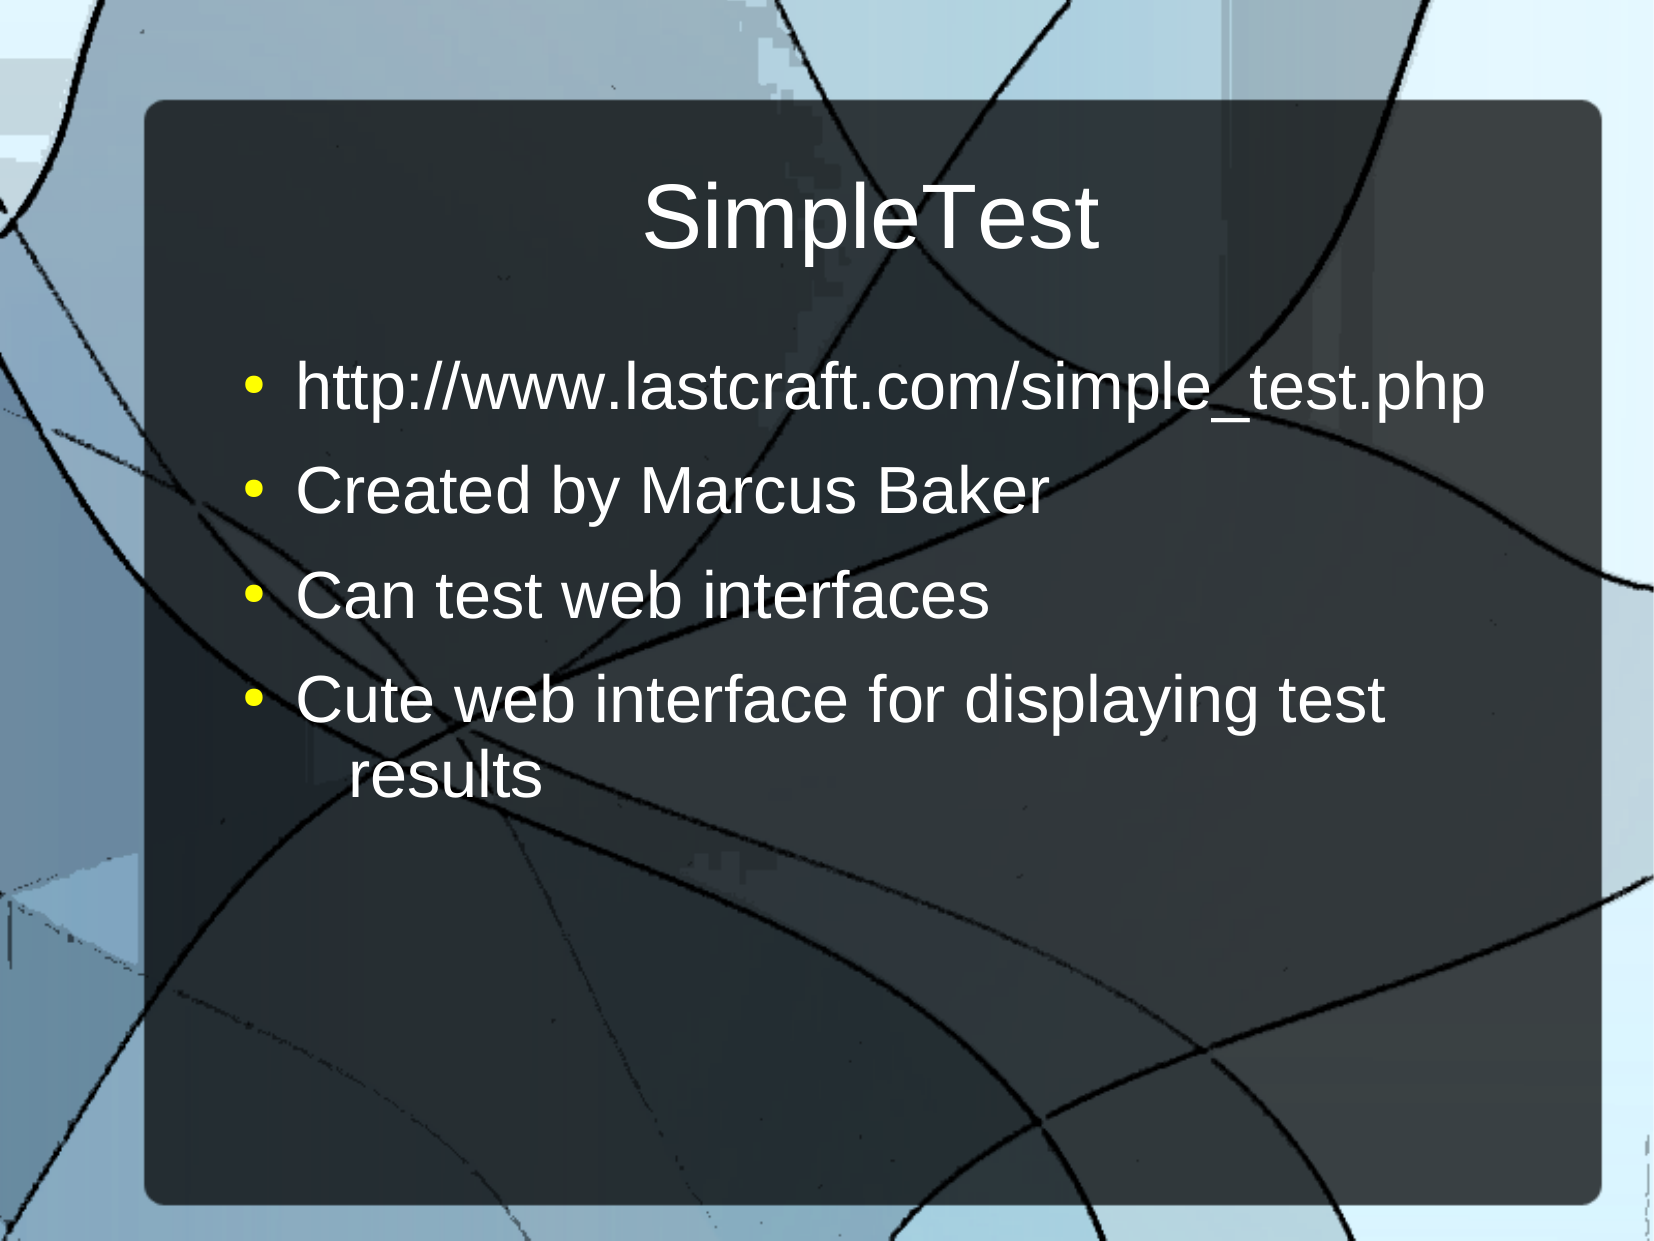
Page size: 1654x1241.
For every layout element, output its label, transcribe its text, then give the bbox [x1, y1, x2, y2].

title SimpleTest [159, 115, 1583, 318]
picture [0, 0, 1654, 1241]
list http://www.lastcraft.com/simple_test.php Created by Marcus Baker Can test web interfaces Cute web interface for displaying test results [206, 349, 1571, 1019]
